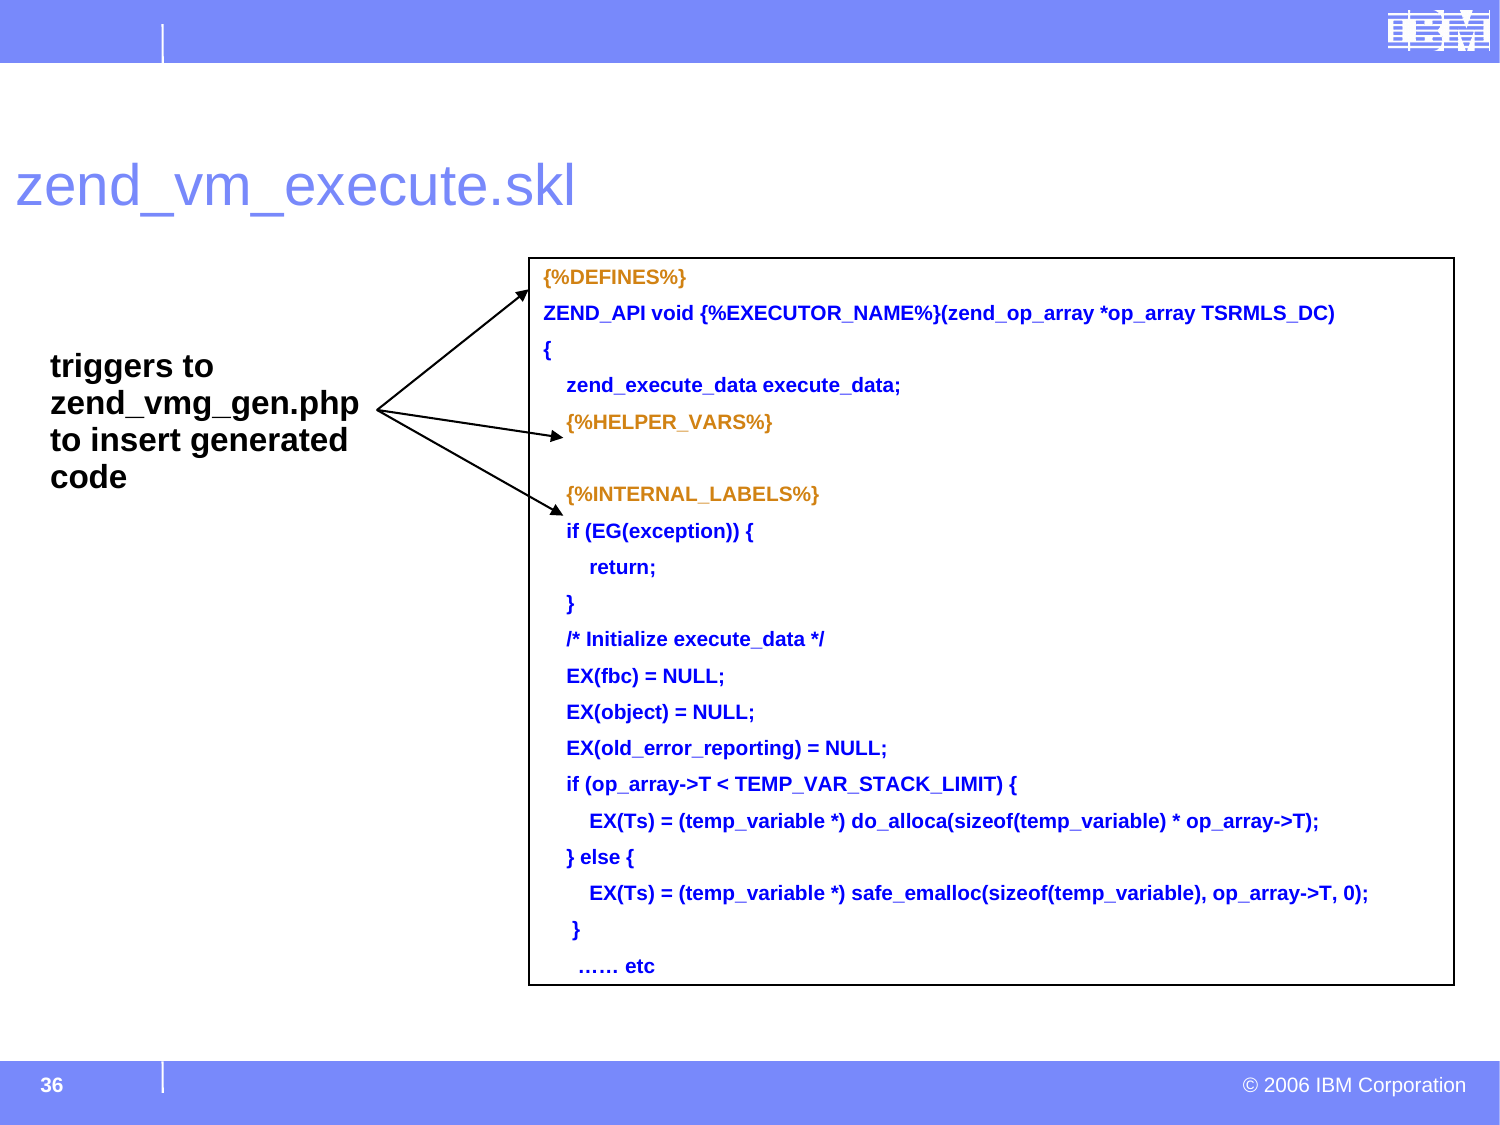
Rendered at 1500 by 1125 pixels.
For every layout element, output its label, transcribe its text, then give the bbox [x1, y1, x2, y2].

text_box {%DEFINES%} ZEND_API void {%EXECUTOR_NAME%}(zend_op_array *op_array TSRMLS_DC)‏ { zend_execute_data execute_data; {%HELPER_VARS%} {%INTERNAL_LABELS%} if (EG(exception)) { return; } /* Initialize execute_data */ EX(fbc) = NULL; EX(object) = NULL; EX(old_error_reporting) = NULL; if (op_array->T < TEMP_VAR_STACK_LIMIT) { EX(Ts) = (temp_variable *) do_alloca(sizeof(temp_variable) * op_array->T); } else { EX(Ts) = (temp_variable *) safe_emalloc(sizeof(temp_variable), op_array->T, 0); } …… etc [528, 257, 1455, 986]
text_box triggers to zend_vmg_gen.php to insert generated code [35, 340, 377, 504]
text_box zend_vm_execute.skl [0, 142, 1353, 225]
